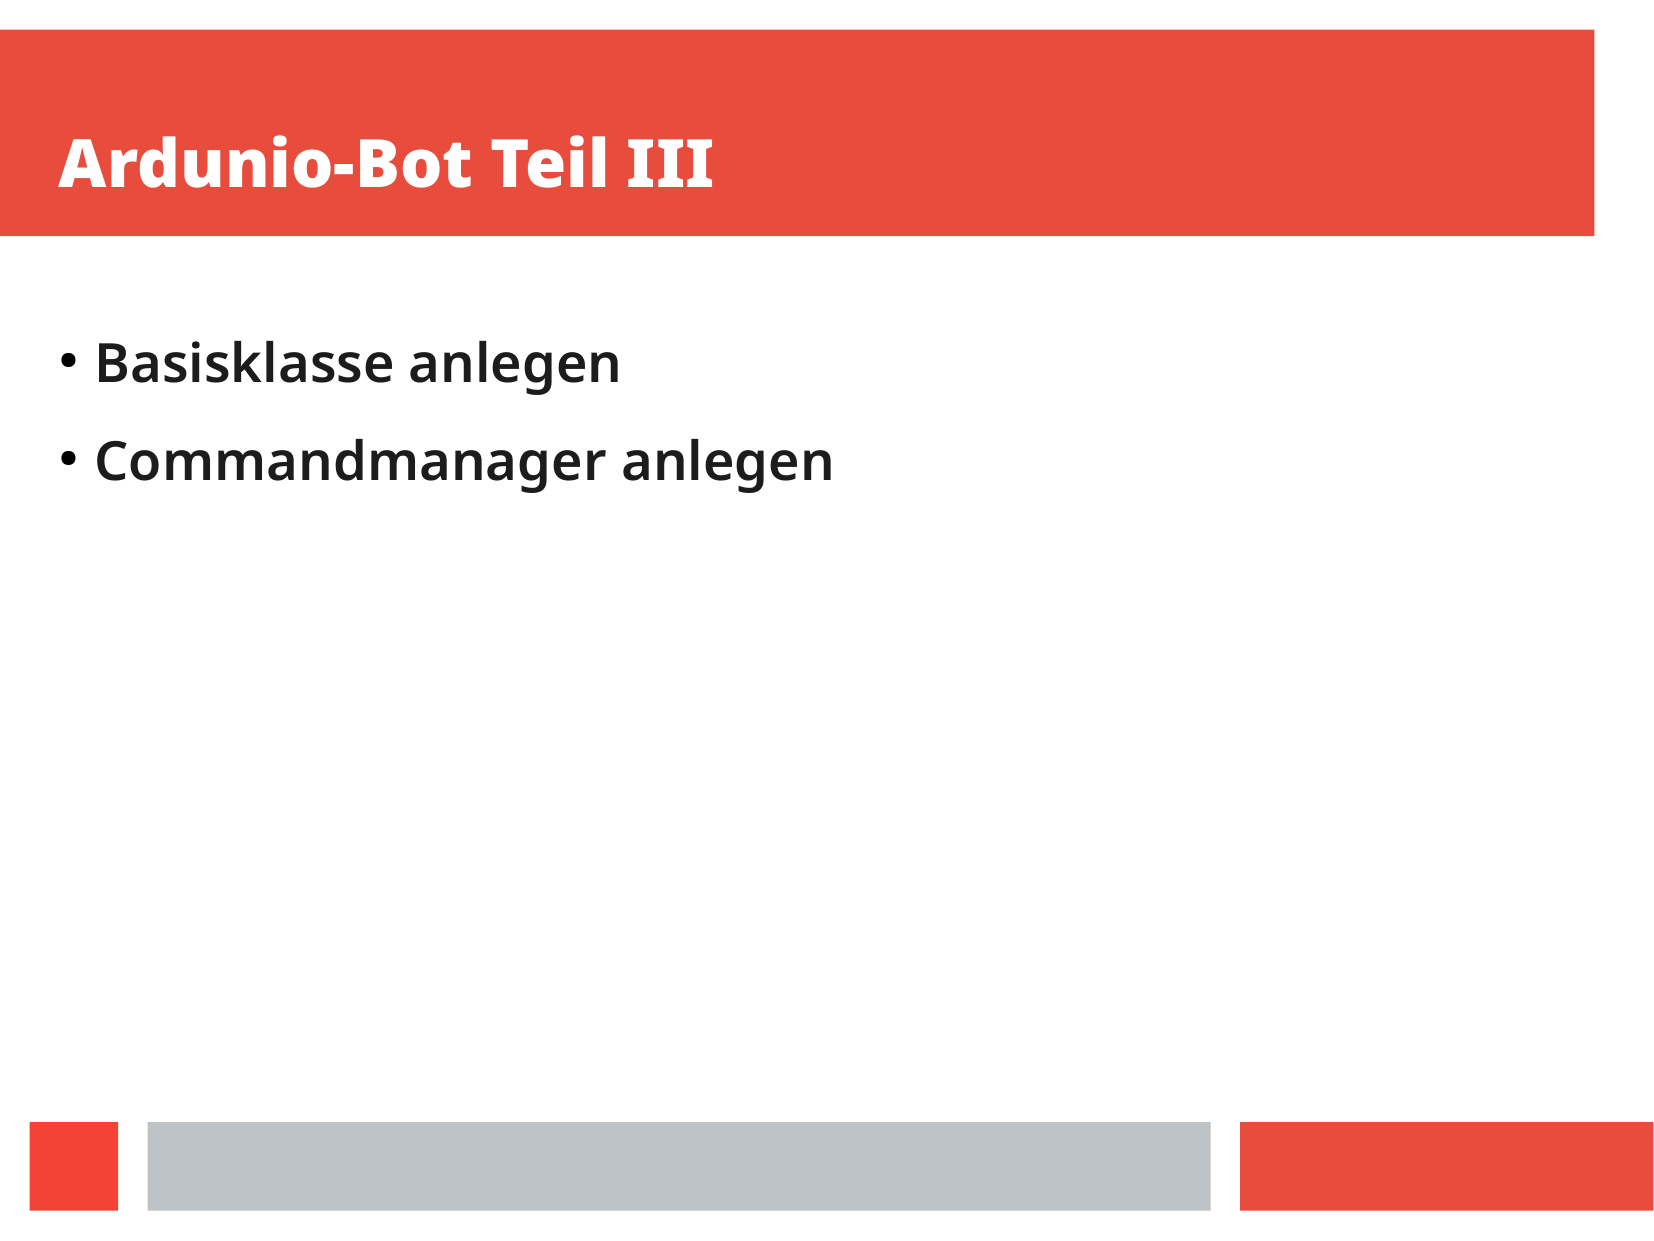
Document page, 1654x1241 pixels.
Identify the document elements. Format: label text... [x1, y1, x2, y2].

title Ardunio-Bot Teil III [59, 59, 1595, 207]
list Basisklasse anlegen Commandmanager anlegen [59, 324, 1565, 1093]
